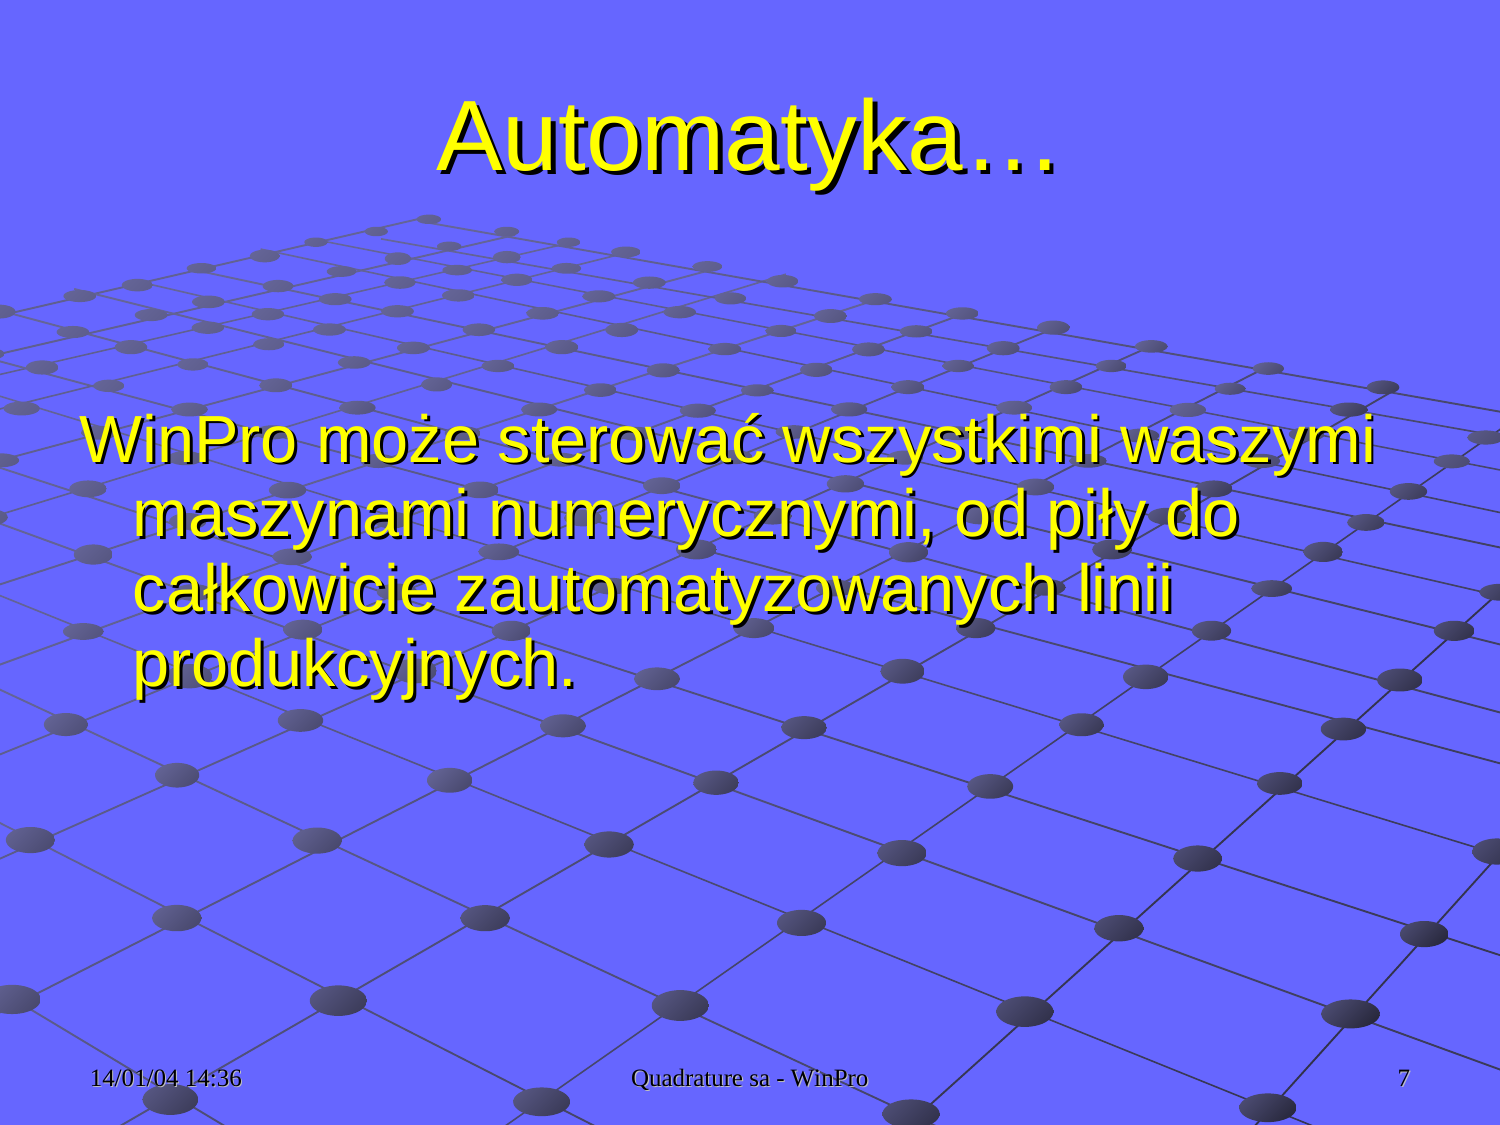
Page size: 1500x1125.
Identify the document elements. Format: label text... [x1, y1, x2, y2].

title Automatyka… [75, 45, 1426, 233]
list WinPro może sterować wszystkimi waszymi maszynami numerycznymi, od piły do całkowicie zautomatyzowanych linii produkcyjnych. [64, 302, 1415, 1083]
